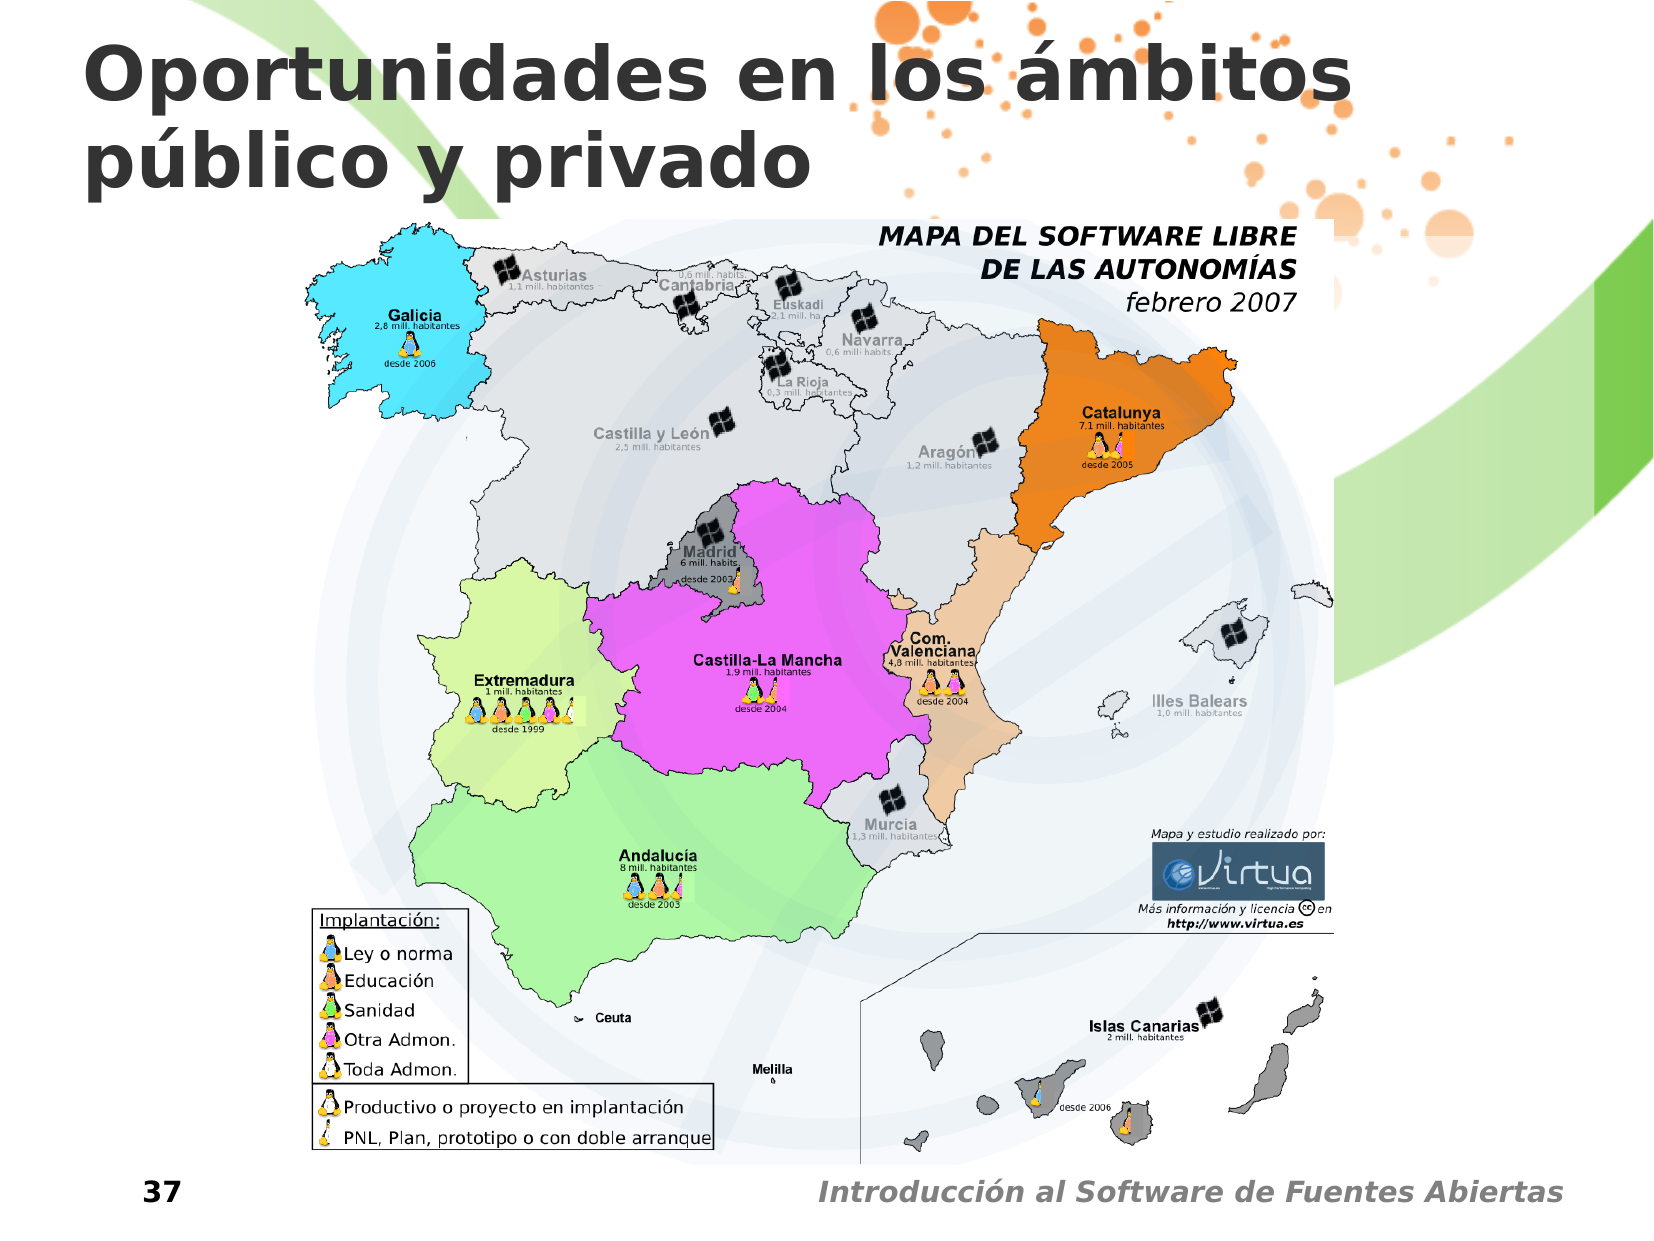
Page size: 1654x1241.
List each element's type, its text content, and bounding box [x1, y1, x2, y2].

title Oportunidades en los ámbitos público y privado [82, 30, 1571, 206]
picture [185, 0, 1654, 1165]
